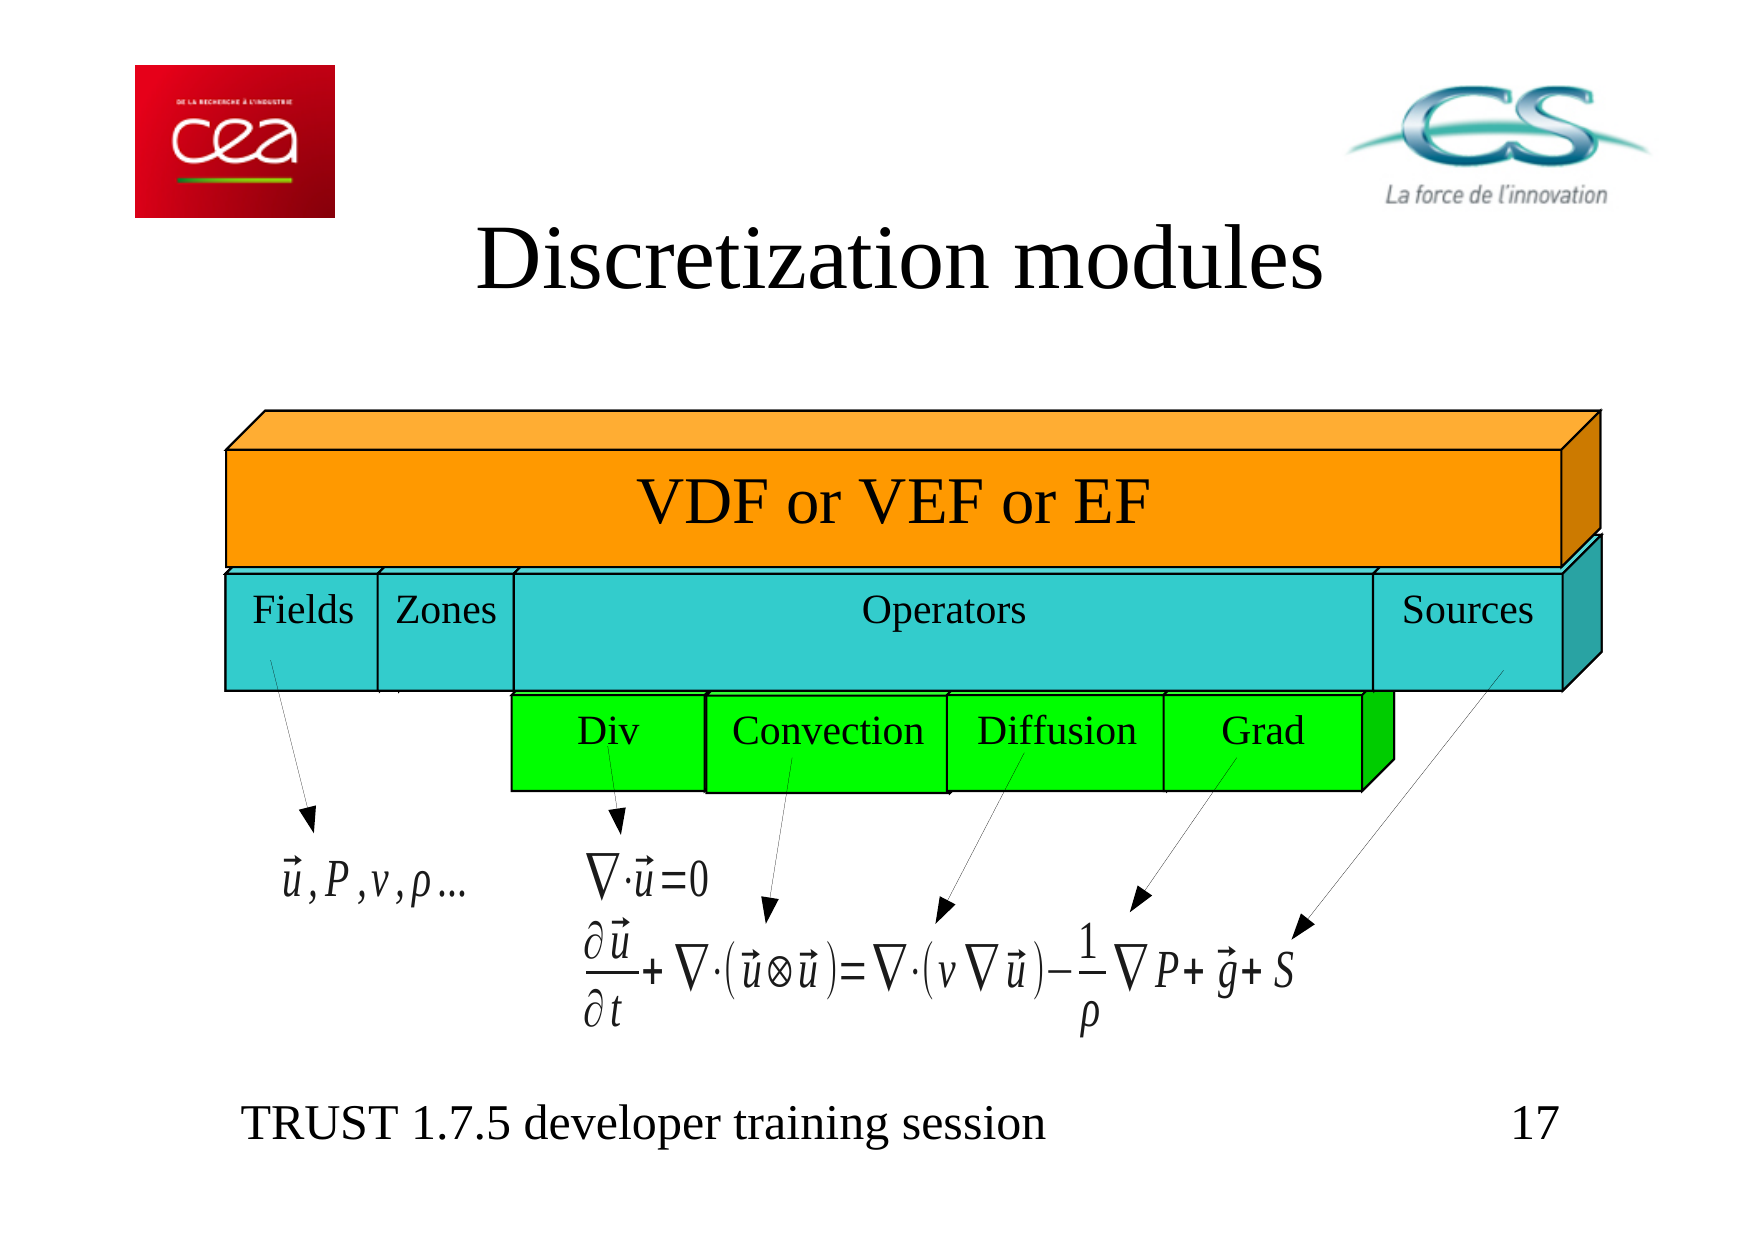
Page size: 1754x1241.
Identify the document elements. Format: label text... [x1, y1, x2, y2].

text_box Grad [1163, 696, 1362, 791]
text_box Convection [706, 696, 950, 793]
text_box Equation [513, 568, 1377, 574]
text_box Declaration file: Ref_A.h [706, 691, 949, 696]
text_box VDF or VEF or EF [226, 450, 1561, 568]
text_box Sources [1373, 574, 1562, 691]
text_box Operators [513, 574, 1373, 691]
picture [135, 65, 335, 218]
title Discretization modules [225, 158, 1577, 346]
chart [272, 847, 478, 908]
picture [1340, 73, 1662, 218]
text_box Associated class (REF) [511, 691, 707, 696]
text_box Fields [225, 574, 377, 691]
text_box Implementation file: Ref_A.cpp [946, 691, 1166, 696]
text_box Diffusion [946, 696, 1163, 791]
chart [573, 847, 1305, 1038]
text_box Navier_Stokes_Std [1163, 691, 1365, 696]
text_box Equation_base [377, 568, 518, 574]
text_box DERIV(Equation_base) [1373, 534, 1601, 574]
text_box Zones [377, 574, 513, 691]
text_box Objet_U [226, 410, 1600, 450]
text_box Div [511, 696, 704, 791]
